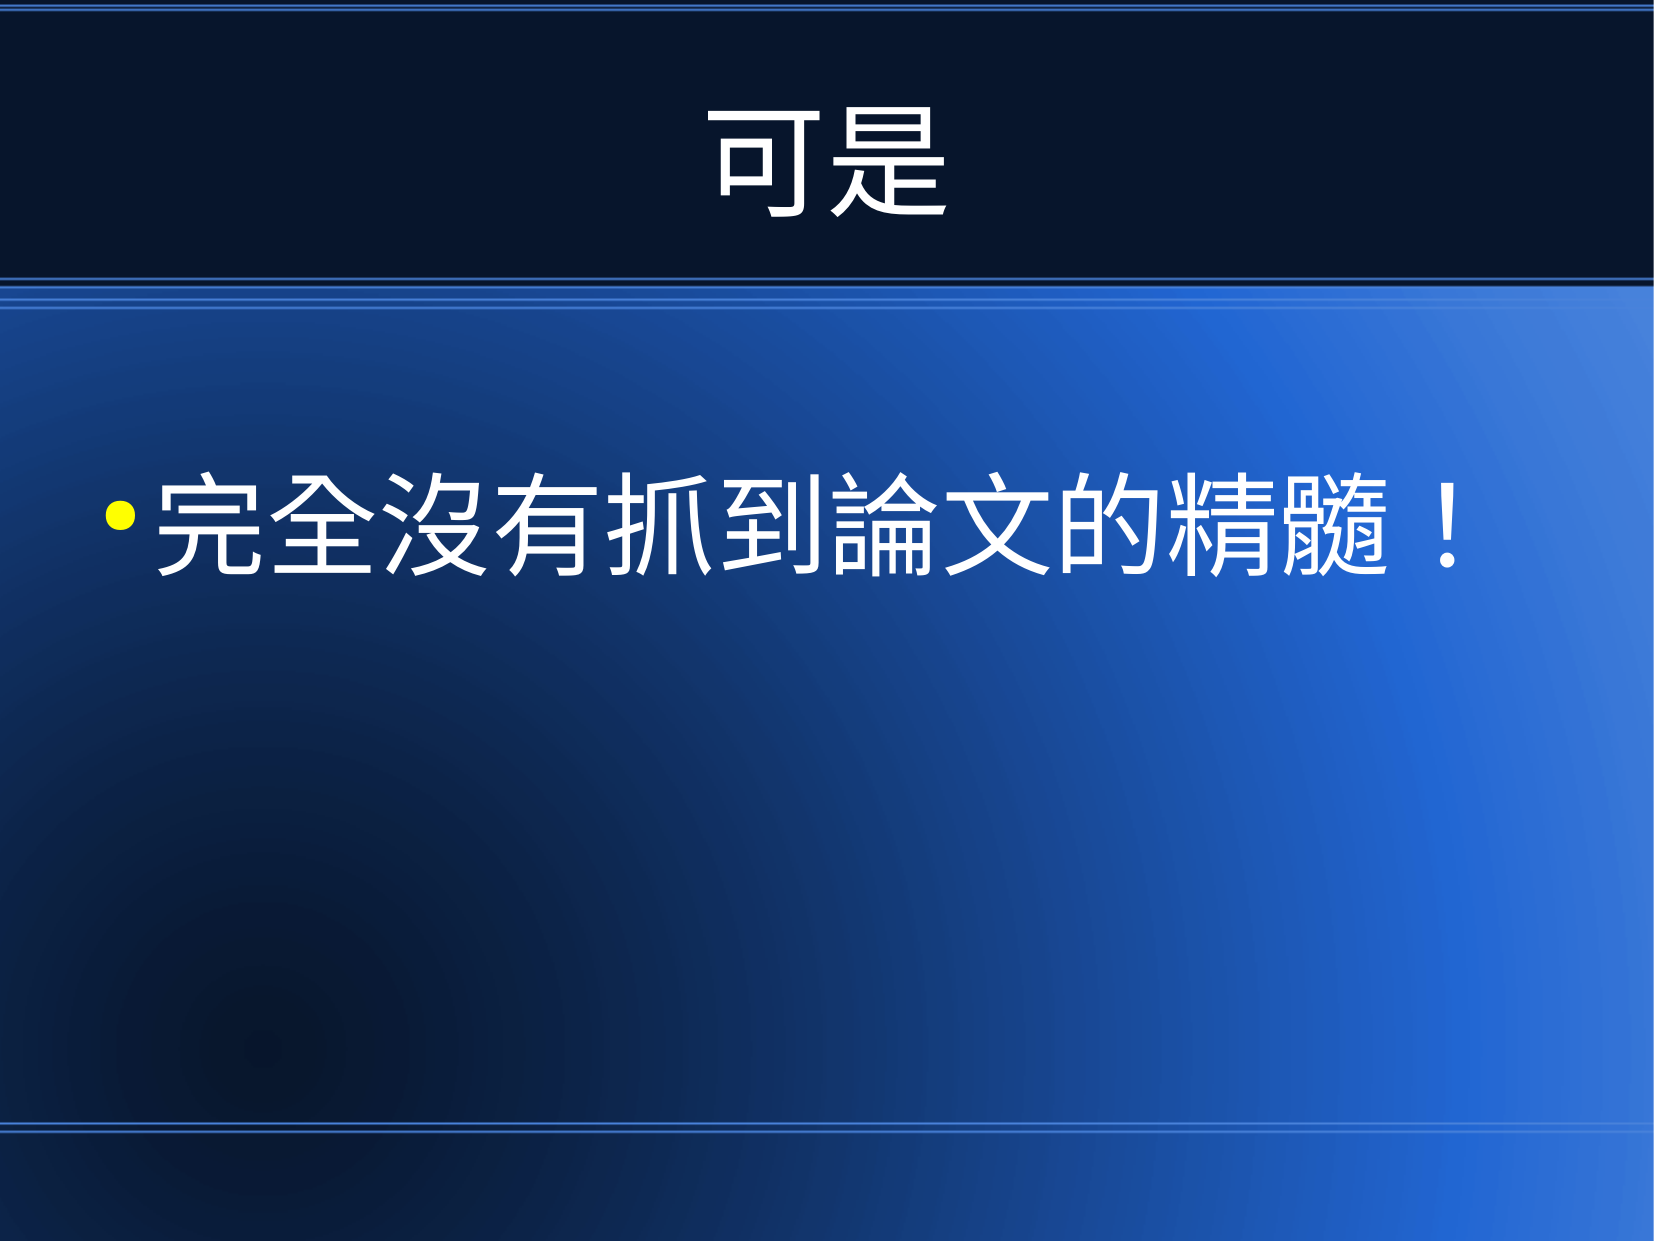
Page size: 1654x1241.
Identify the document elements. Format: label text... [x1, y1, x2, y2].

title 可是 [82, 49, 1571, 257]
list 完全沒有抓到論文的精髓！ [82, 355, 1571, 1241]
picture [0, 0, 1654, 1241]
